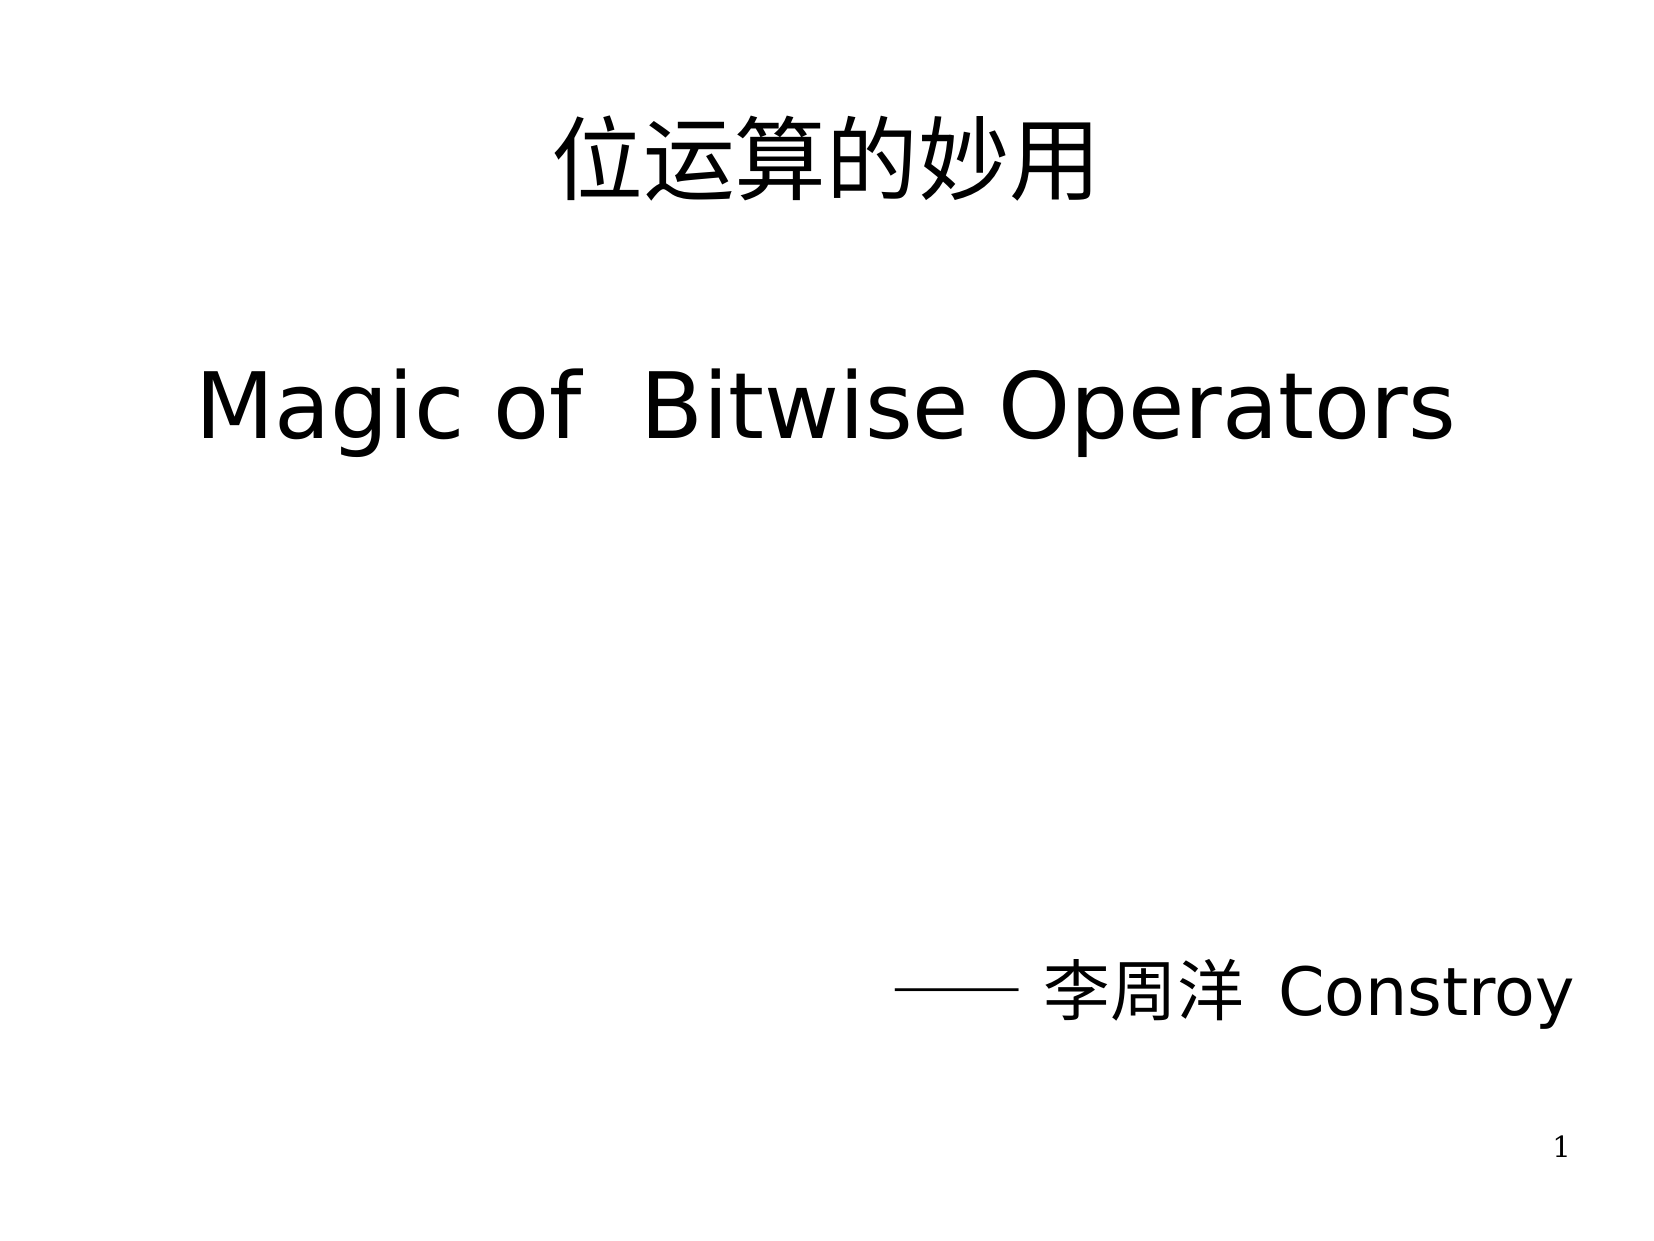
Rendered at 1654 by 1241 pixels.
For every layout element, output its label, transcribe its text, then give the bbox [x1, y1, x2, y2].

subtitle ——李周洋 Constroy [86, 315, 1576, 1036]
title 位运算的妙用 Magic of Bitwise Operators [82, 112, 1571, 436]
